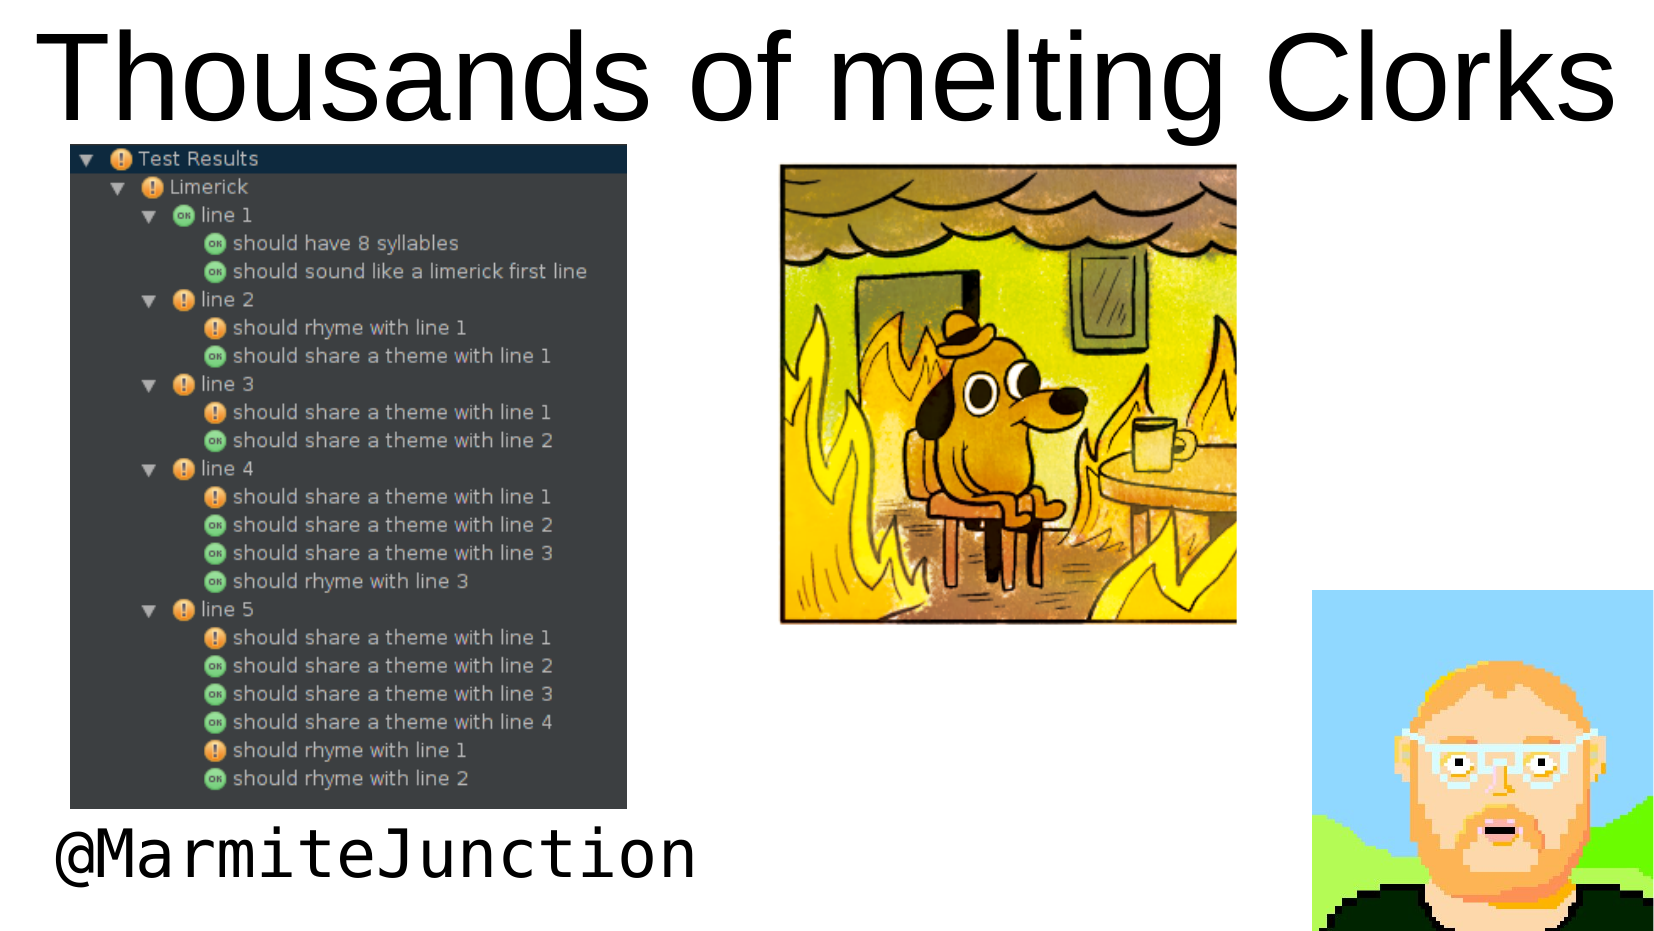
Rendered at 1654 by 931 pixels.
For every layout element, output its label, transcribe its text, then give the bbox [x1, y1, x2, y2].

picture [767, 153, 1237, 630]
picture [1312, 590, 1654, 931]
picture [70, 144, 627, 809]
text_box Thousands of melting Clorks [0, 0, 1654, 225]
text_box @MarmiteJunction [40, 808, 715, 901]
